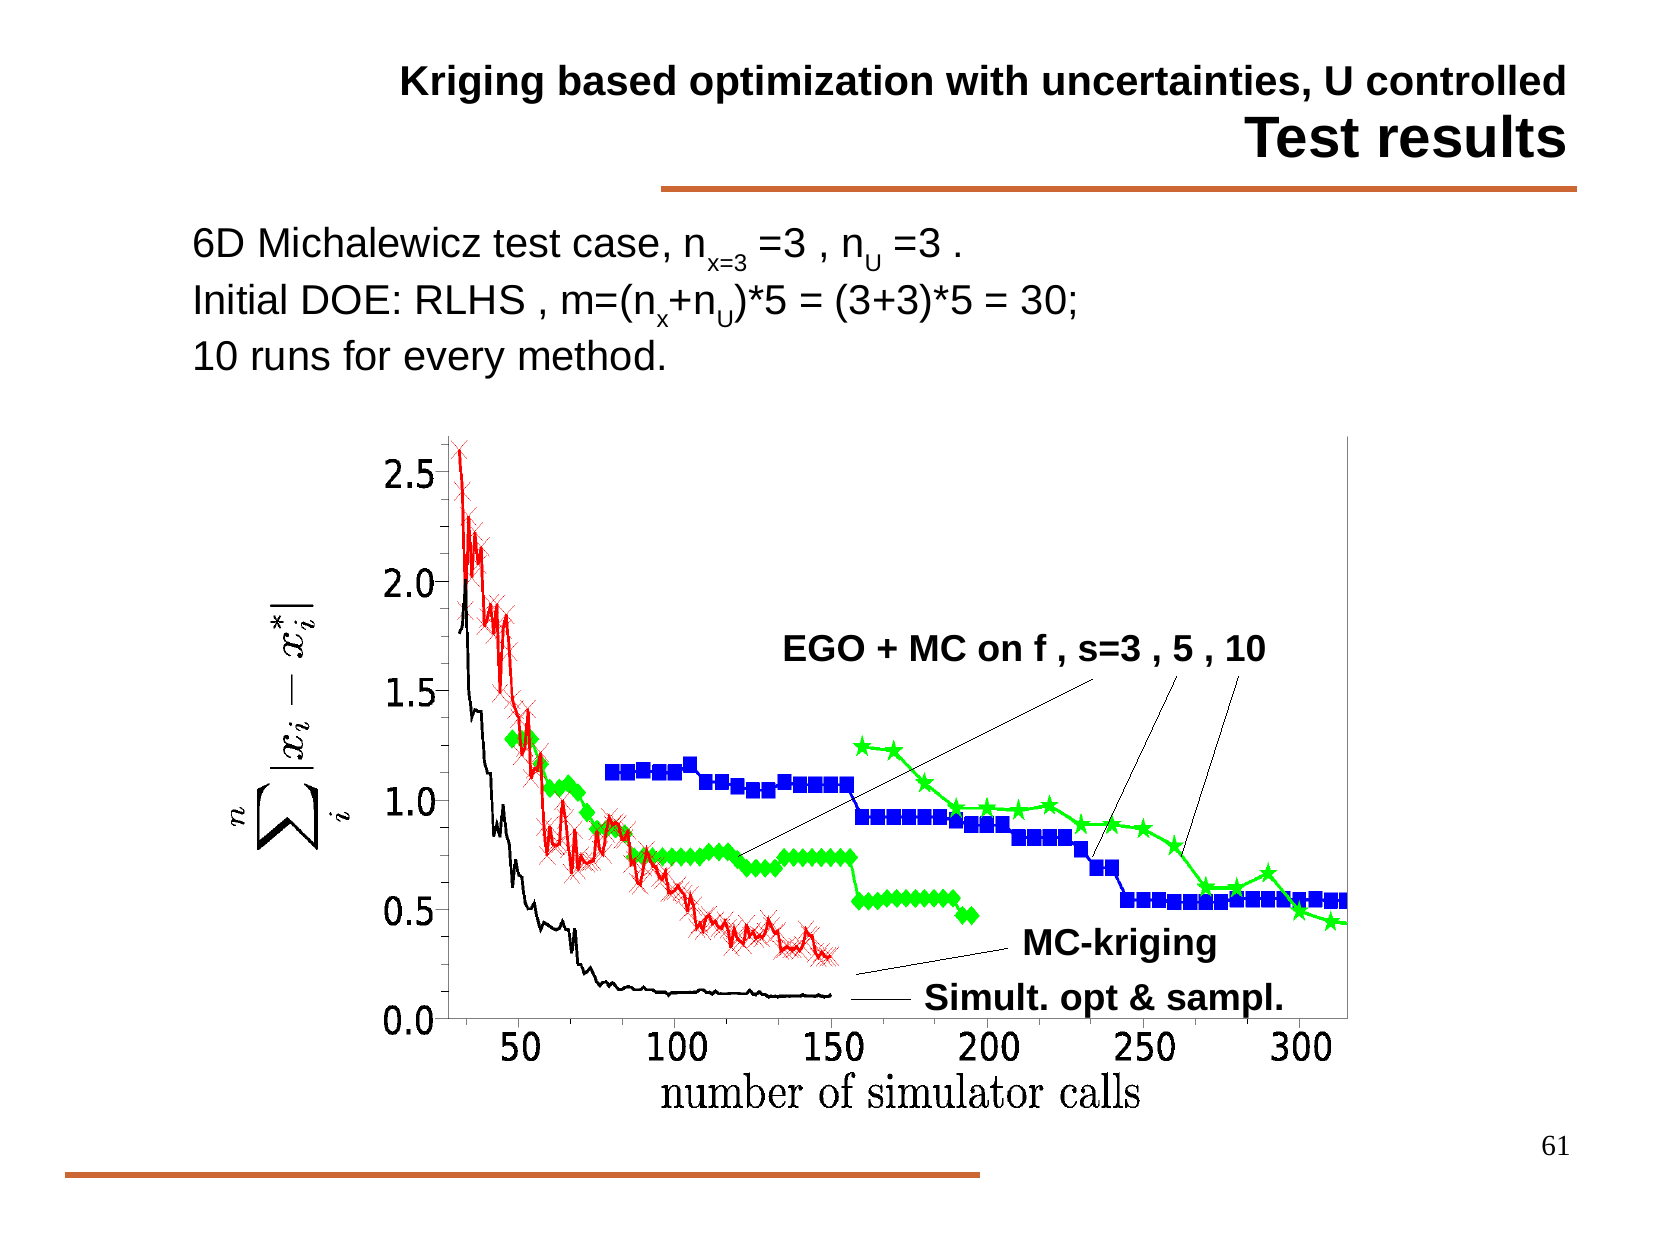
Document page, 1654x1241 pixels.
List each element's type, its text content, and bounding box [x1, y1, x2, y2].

text_box Kriging based optimization with uncertainties, U controlled Test results [165, 50, 1583, 178]
picture [224, 399, 1406, 1128]
text_box Simult. opt & sampl. [909, 968, 1329, 1026]
text_box 6D Michalewicz test case, nx=3 =3 , nU =3 . Initial DOE: RLHS , m=(nx+nU)*5 = (3+3)*5 = 30; 10 runs for every method. [177, 212, 1601, 402]
text_box EGO + MC on f , s=3 , 5 , 10 [767, 620, 1359, 677]
text_box MC-kriging [1007, 914, 1274, 972]
